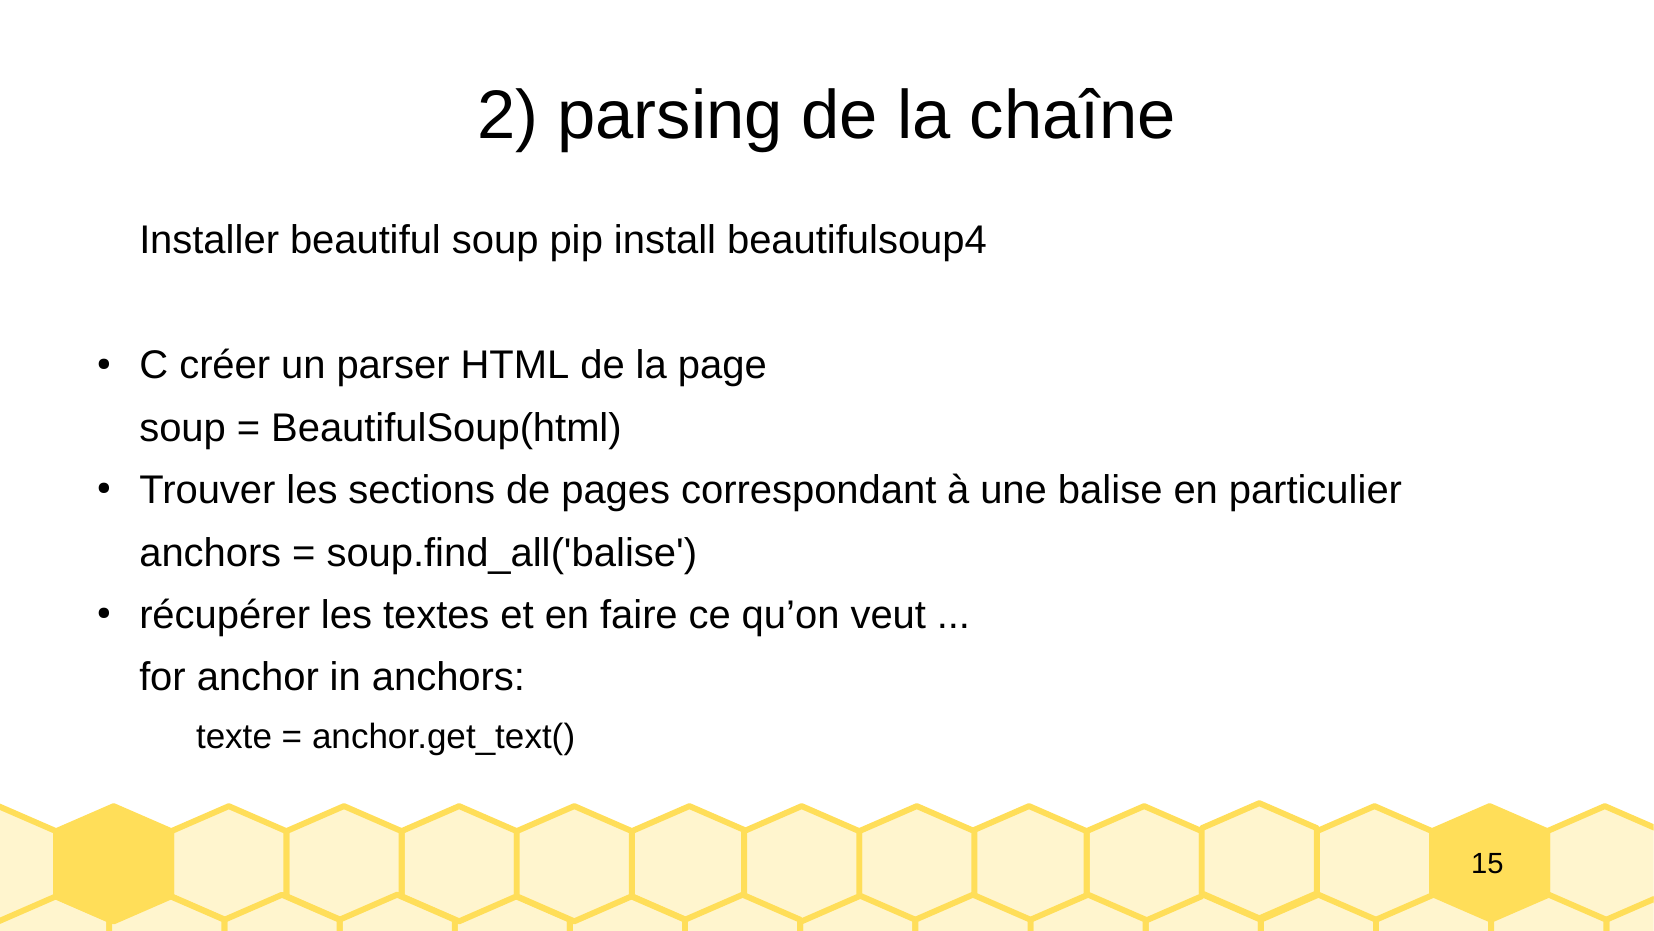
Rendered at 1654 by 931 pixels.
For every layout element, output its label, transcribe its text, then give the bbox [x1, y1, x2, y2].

title 2) parsing de la chaîne [82, 37, 1571, 193]
list Installer beautiful soup pip install beautifulsoup4 C créer un parser HTML de la page soup = BeautifulSoup(html) Trouver les sections de pages correspondant à une balise en particulier anchors = soup.find_all('balise') récupérer les textes et en faire ce qu’on veut ... for anchor in anchors: texte = anchor.get_text() [82, 217, 1571, 758]
